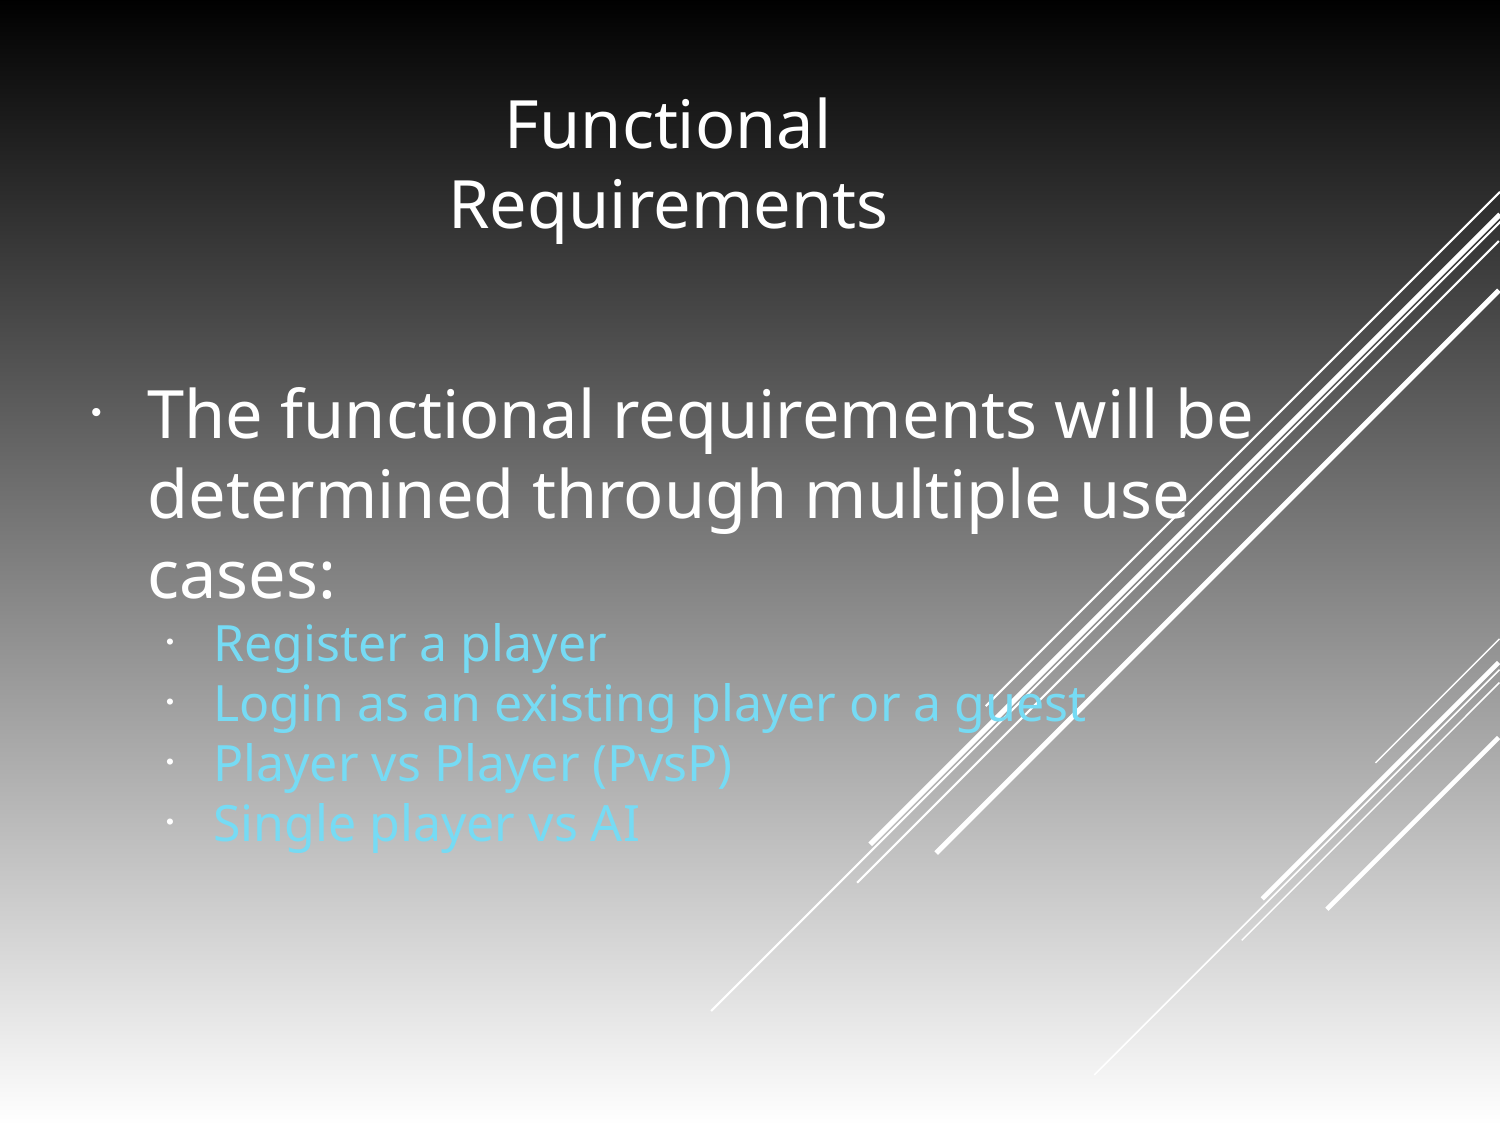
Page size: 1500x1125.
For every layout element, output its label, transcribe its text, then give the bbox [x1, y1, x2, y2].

subtitle The functional requirements will be determined through multiple use cases: Register a player Login as an existing player or a guest Player vs Player (PvsP) Single player vs AI [76, 364, 1292, 945]
title Functional Requirements [268, 75, 1069, 308]
